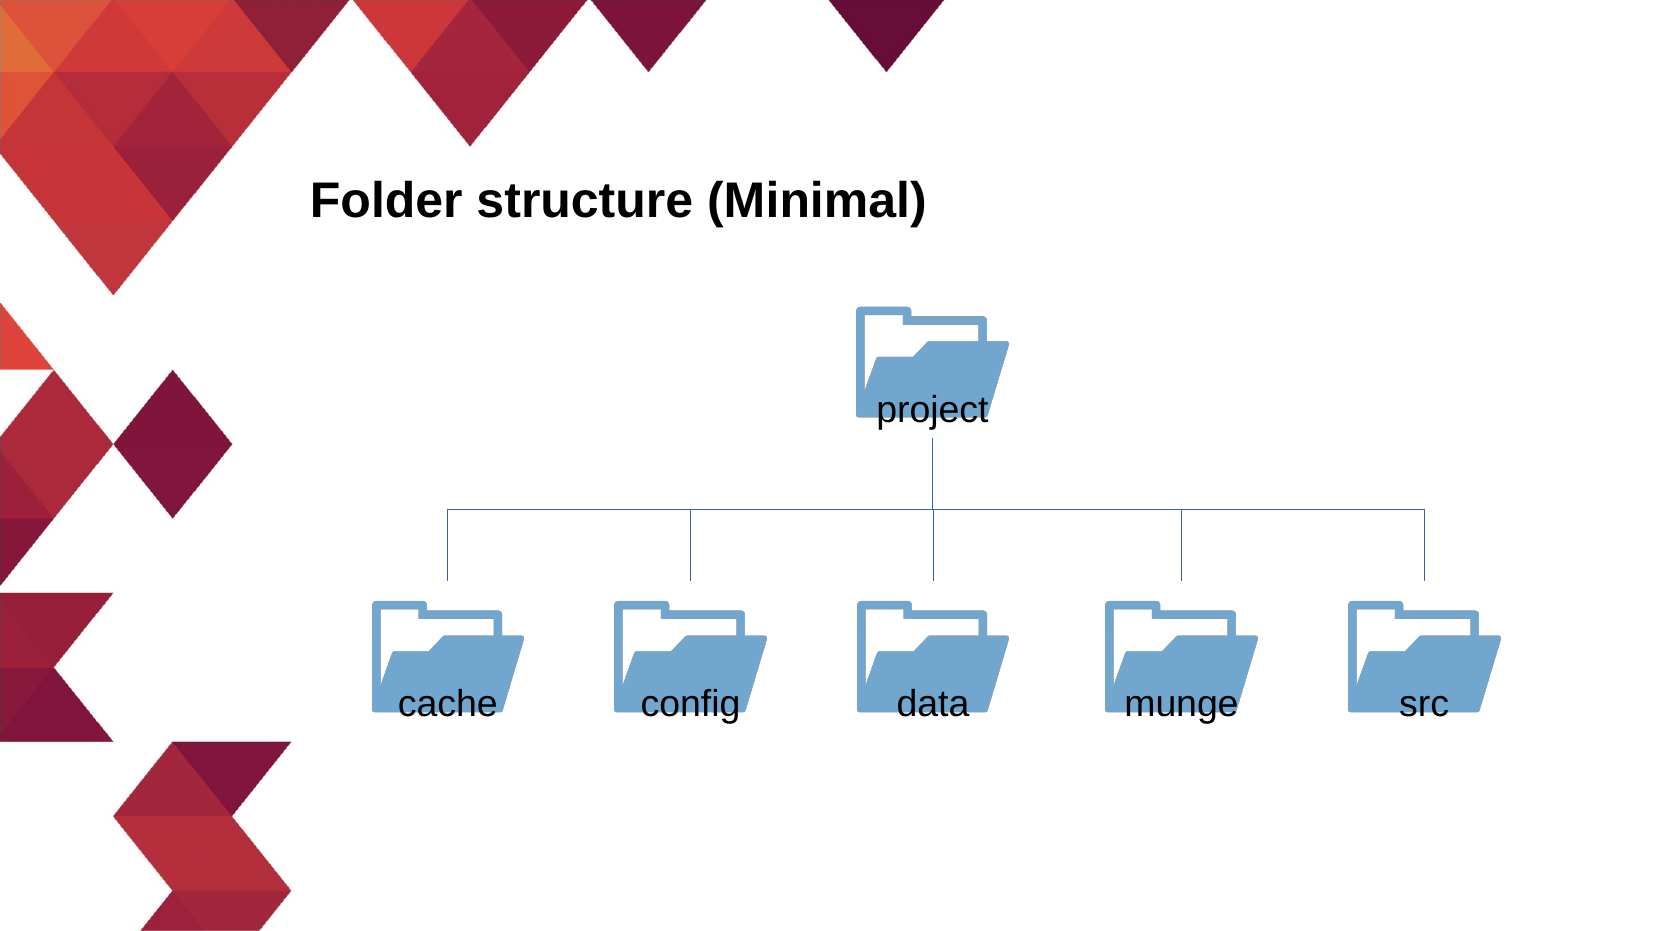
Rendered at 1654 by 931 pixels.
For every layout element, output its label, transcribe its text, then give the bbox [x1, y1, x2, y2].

picture [0, 0, 1654, 931]
list [309, 230, 1504, 817]
title Folder structure (Minimal) [309, 141, 1504, 230]
